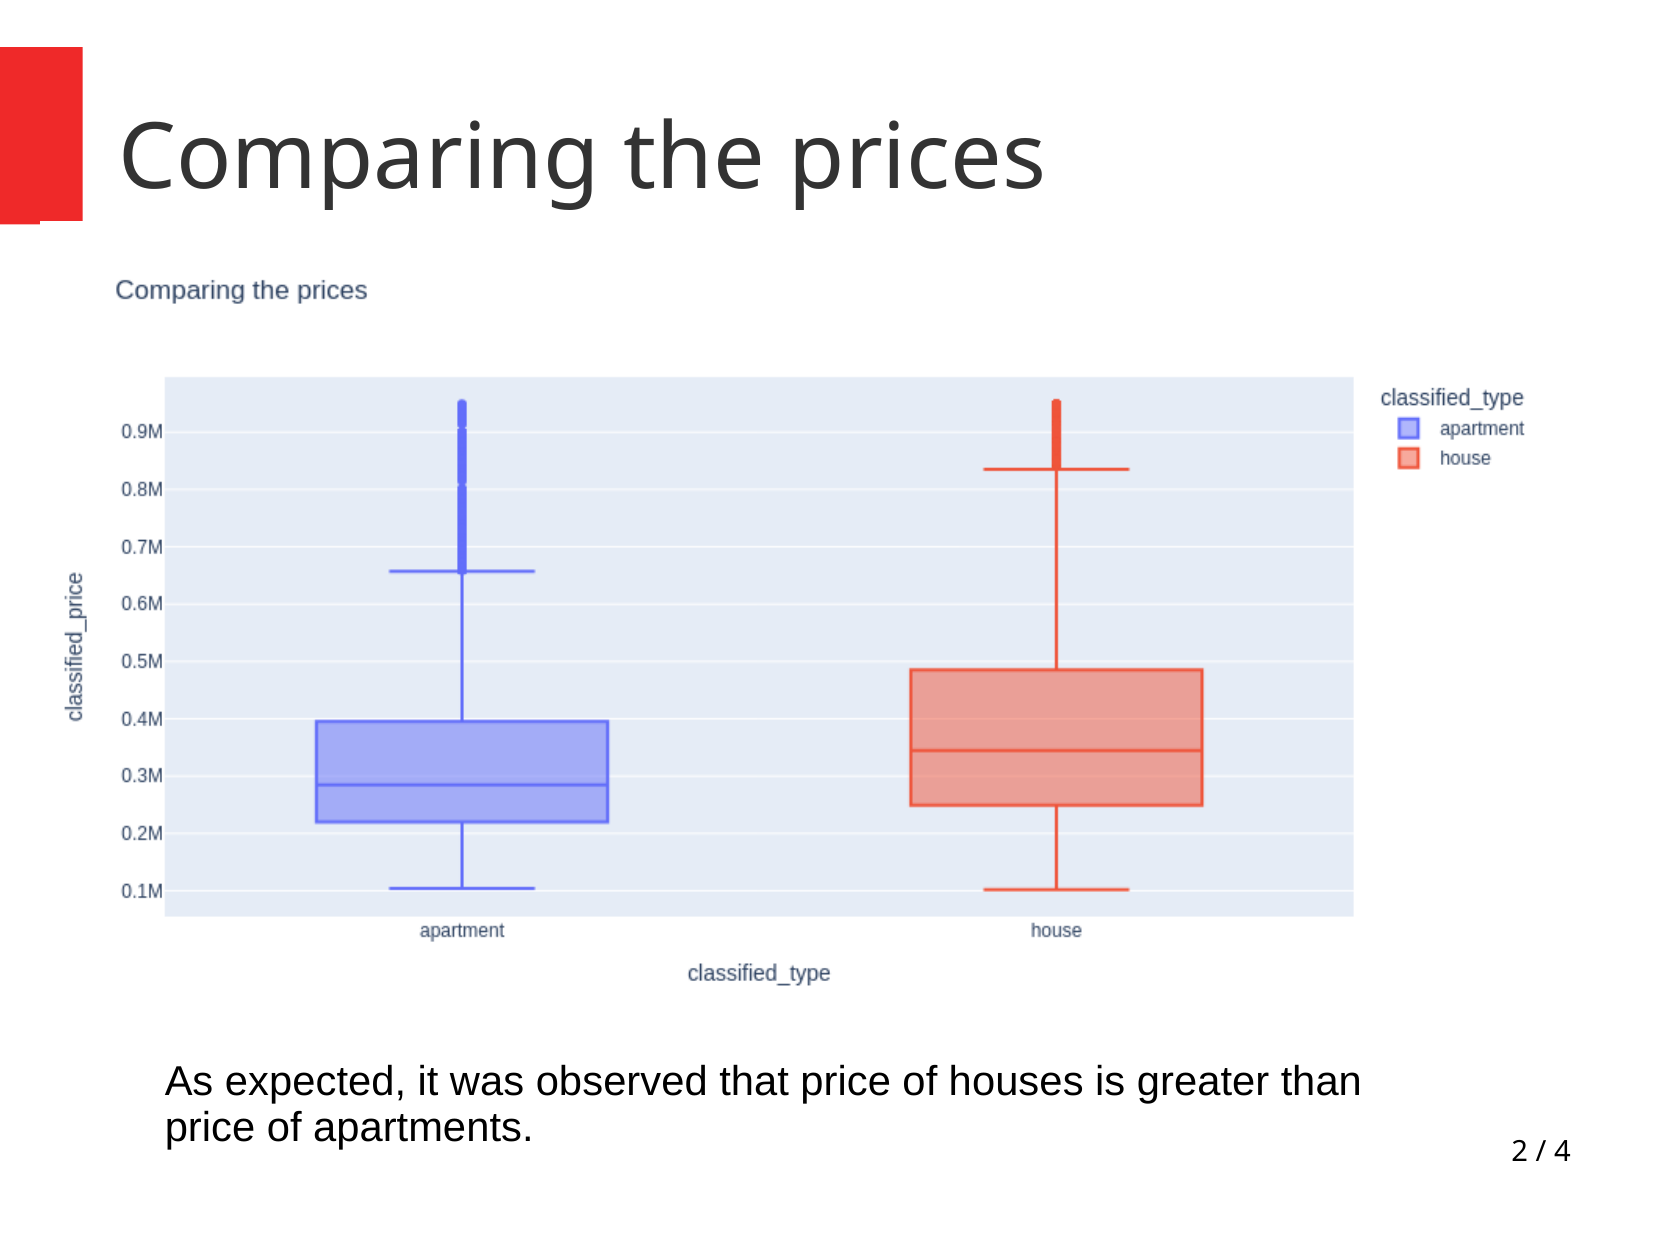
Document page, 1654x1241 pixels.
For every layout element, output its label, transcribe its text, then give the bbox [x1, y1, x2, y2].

text_box As expected, it was observed that price of houses is greater than price of apartments. [150, 1050, 1426, 1158]
picture [40, 221, 1551, 1042]
title Comparing the prices [118, 49, 1571, 257]
